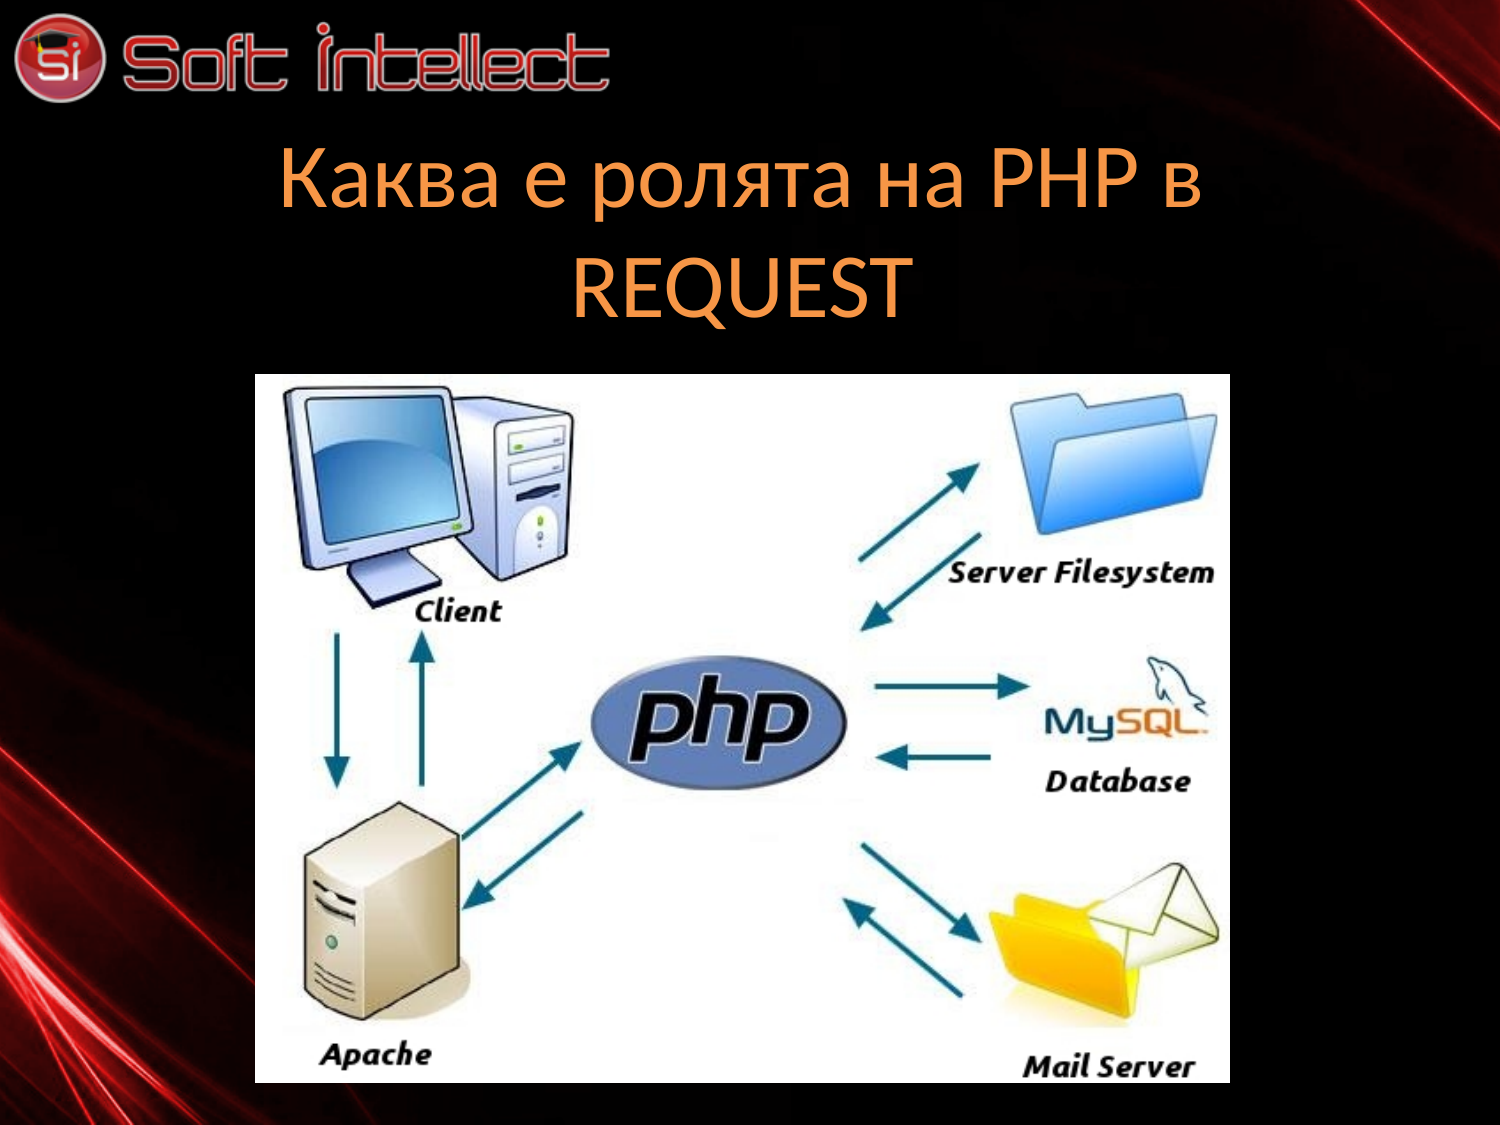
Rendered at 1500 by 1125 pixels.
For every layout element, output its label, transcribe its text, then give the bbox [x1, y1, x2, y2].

text_box Каква е ролята на PHP в REQUEST [105, 104, 1380, 346]
picture [0, 0, 1500, 1125]
